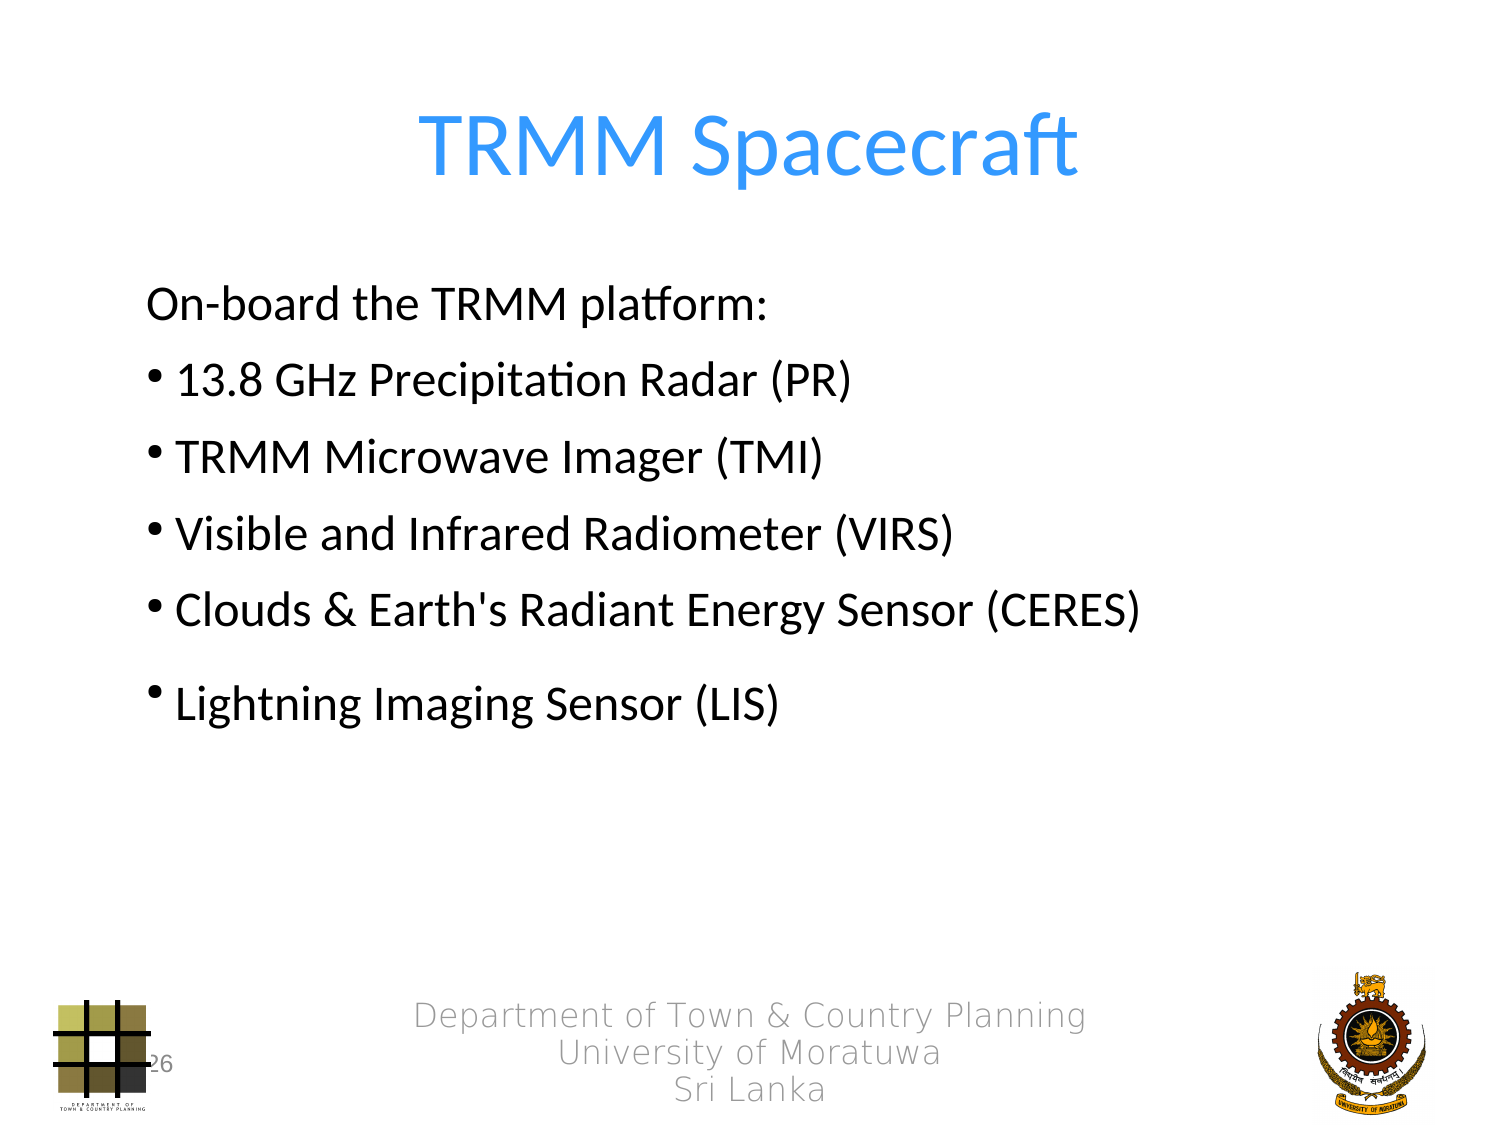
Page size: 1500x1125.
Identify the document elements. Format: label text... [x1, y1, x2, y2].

title TRMM Spacecraft [75, 21, 1425, 257]
picture [53, 1000, 151, 1111]
list On-board the TRMM platform: 13.8 GHz Precipitation Radar (PR) TRMM Microwave Imager (TMI) Visible and Infrared Radiometer (VIRS) Clouds & Earth's Radiant Energy Sensor (CERES) Lightning Imaging Sensor (LIS) [75, 262, 1486, 1018]
picture [1312, 1018, 1435, 1125]
